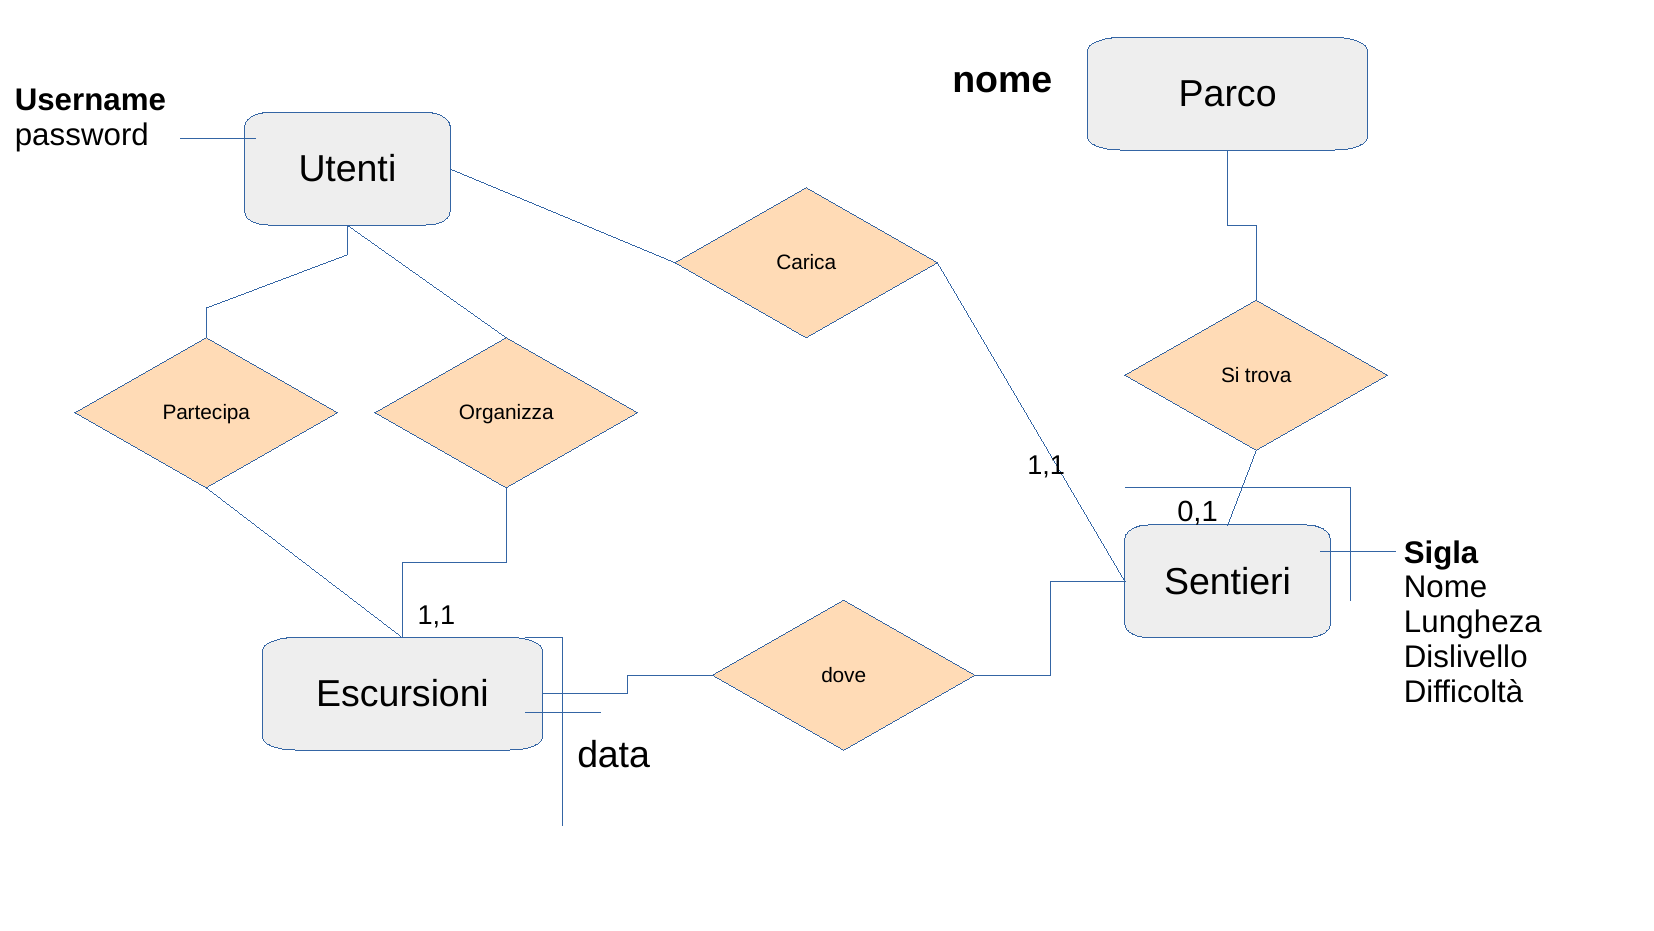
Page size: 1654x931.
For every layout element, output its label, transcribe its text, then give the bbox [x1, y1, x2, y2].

text_box Carica [675, 187, 937, 338]
text_box Sigla Nome Lungheza Dislivello Difficoltà [1389, 527, 1569, 751]
text_box Organizza [374, 337, 638, 488]
text_box Sentieri [1124, 524, 1331, 638]
text_box nome [937, 51, 1088, 113]
text_box 1,1 [402, 592, 478, 638]
text_box Parco [1087, 37, 1368, 151]
text_box dove [712, 600, 975, 751]
text_box 0,1 [1162, 487, 1276, 563]
text_box data [563, 726, 676, 788]
text_box Username password [0, 75, 226, 194]
text_box Escursioni [262, 637, 543, 751]
text_box Si trova [1124, 300, 1388, 450]
text_box Partecipa [74, 337, 338, 488]
text_box 1,1 [1012, 442, 1088, 488]
text_box Utenti [244, 112, 451, 226]
